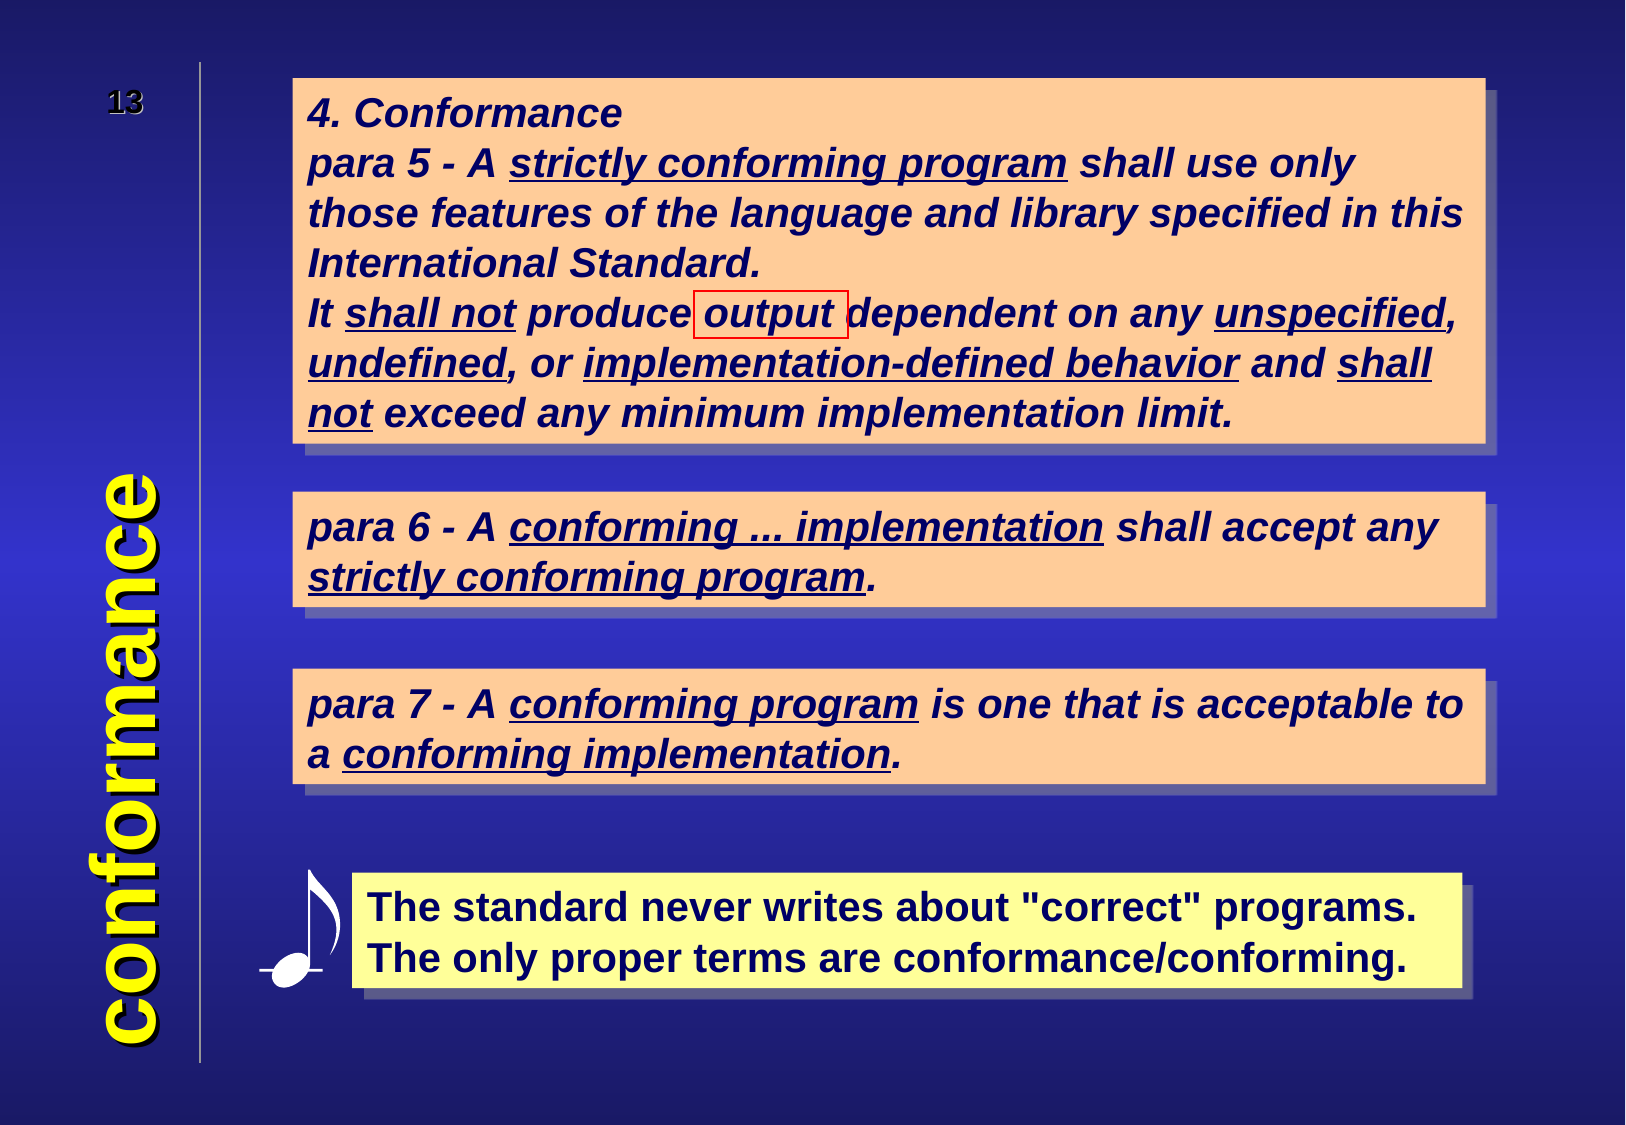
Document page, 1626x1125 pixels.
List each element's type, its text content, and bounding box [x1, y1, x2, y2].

list [212, 62, 1550, 1063]
text_box [259, 869, 341, 988]
title conformance [50, 187, 188, 1063]
text_box para 7 - A conforming program is one that is acceptable to a conforming implementation. [292, 668, 1486, 785]
text_box 4. Conformance para 5 - A strictly conforming program shall use only those features of the language and library specified in this International Standard. It shall not produce output dependent on any unspecified, undefined, or implementation-defined behavior and shall not exceed any minimum implementation limit. [292, 78, 1486, 444]
text_box The standard never writes about "correct" programs. The only proper terms are conformance/conforming. [352, 872, 1463, 989]
text_box para 6 - A conforming ... implementation shall accept any strictly conforming program. [292, 491, 1486, 608]
